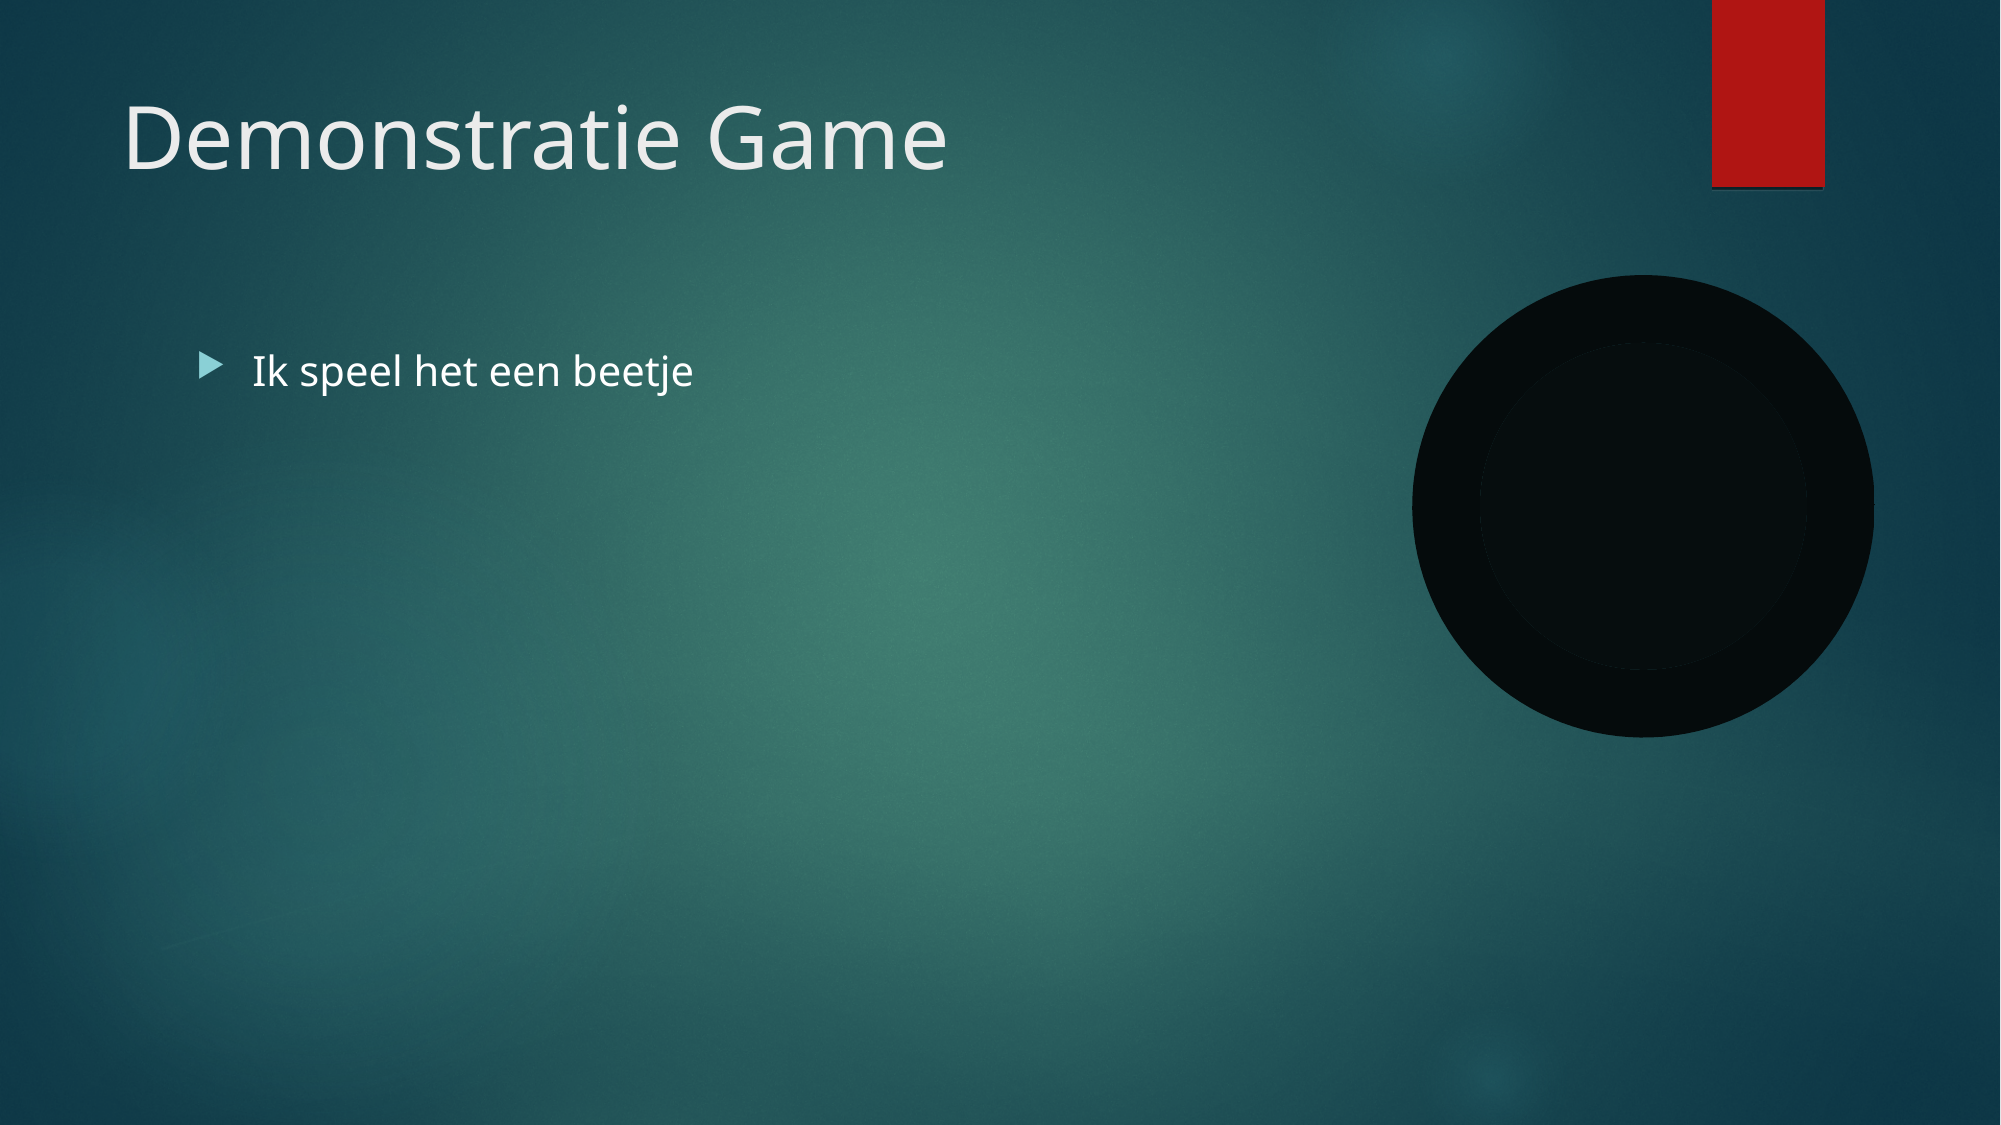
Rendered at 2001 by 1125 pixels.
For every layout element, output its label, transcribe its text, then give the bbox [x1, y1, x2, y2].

title Demonstratie Game [106, 74, 1649, 305]
list Ik speel het een beetje [181, 336, 1649, 1026]
